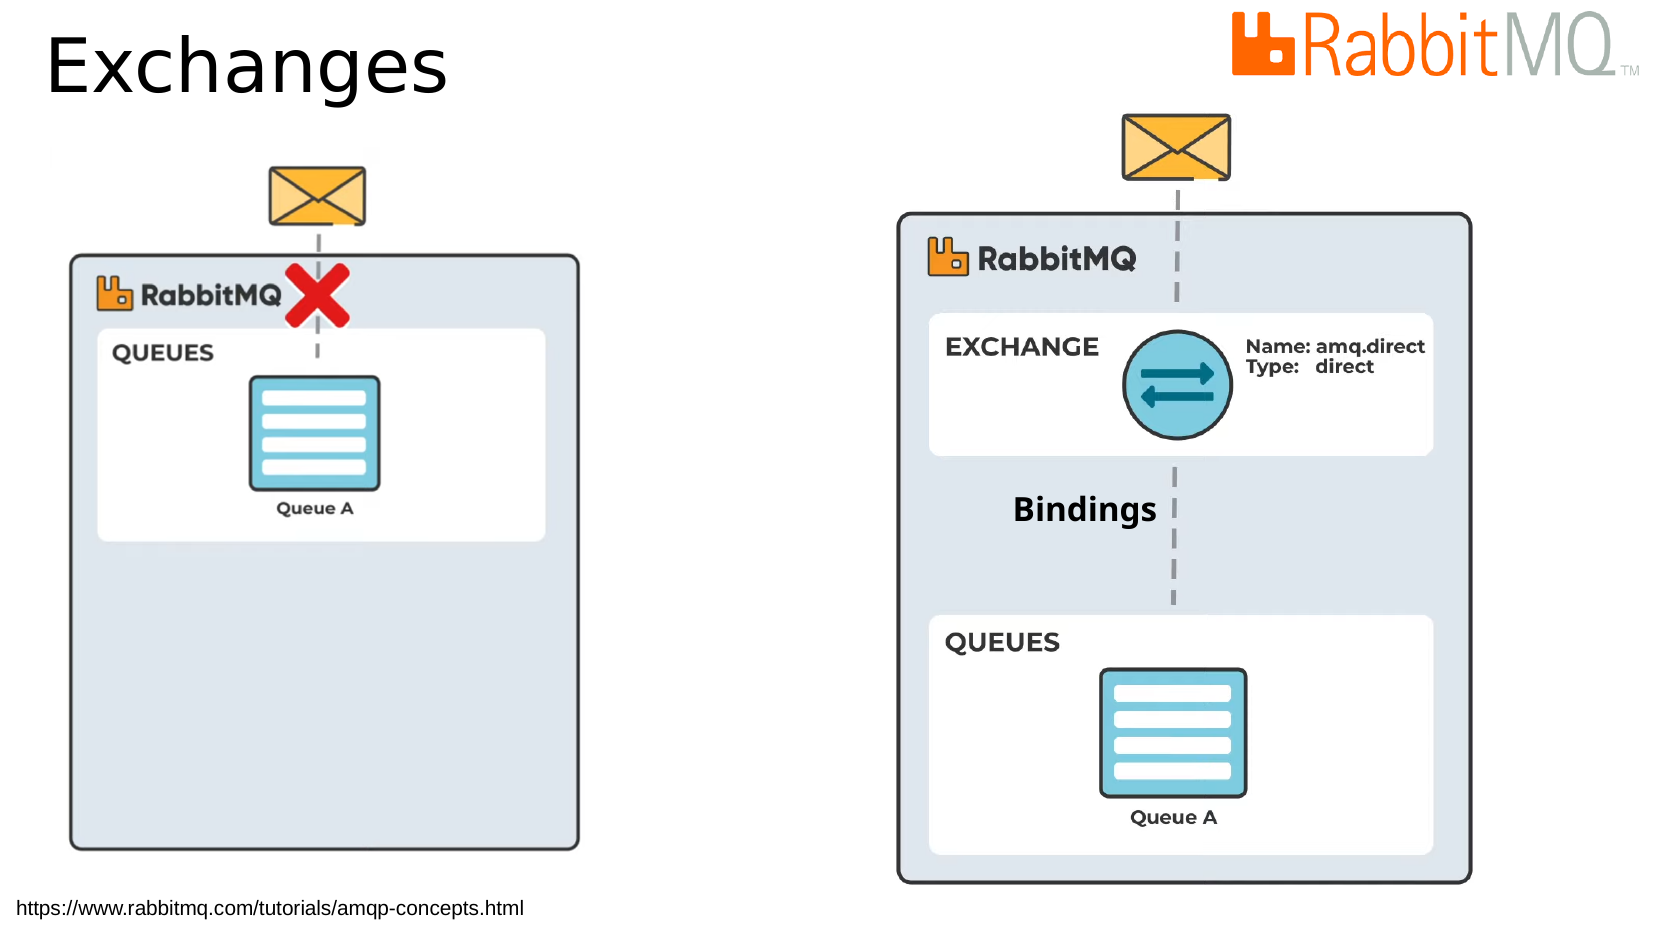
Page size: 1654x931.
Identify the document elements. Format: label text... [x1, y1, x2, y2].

picture [1228, 11, 1642, 76]
picture [50, 147, 591, 857]
text_box Exchanges [29, 16, 650, 119]
text_box Bindings [998, 478, 1205, 577]
picture [889, 108, 1477, 886]
text_box https://www.rabbitmq.com/tutorials/amqp-concepts.html [1, 889, 562, 928]
